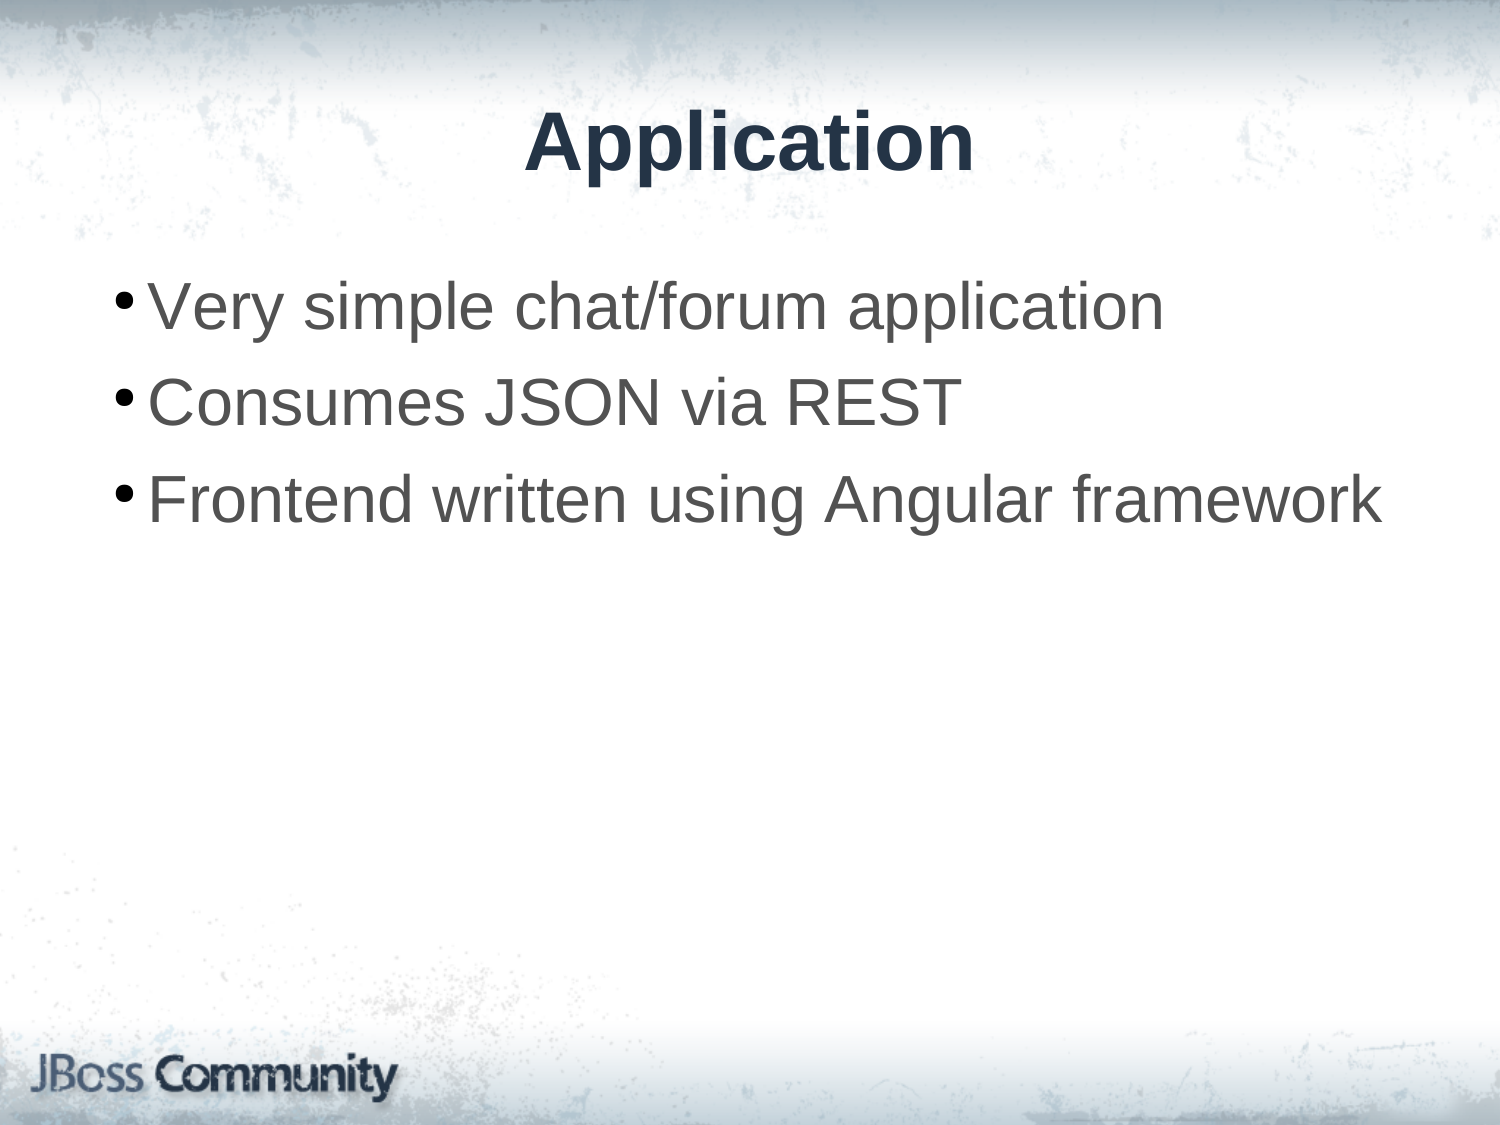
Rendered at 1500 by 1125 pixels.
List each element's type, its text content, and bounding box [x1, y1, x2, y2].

text_box Very simple chat/forum application Consumes JSON via REST Frontend written using Angular framework [112, 262, 1388, 993]
picture [0, 0, 1500, 1125]
title Application [112, 49, 1388, 225]
